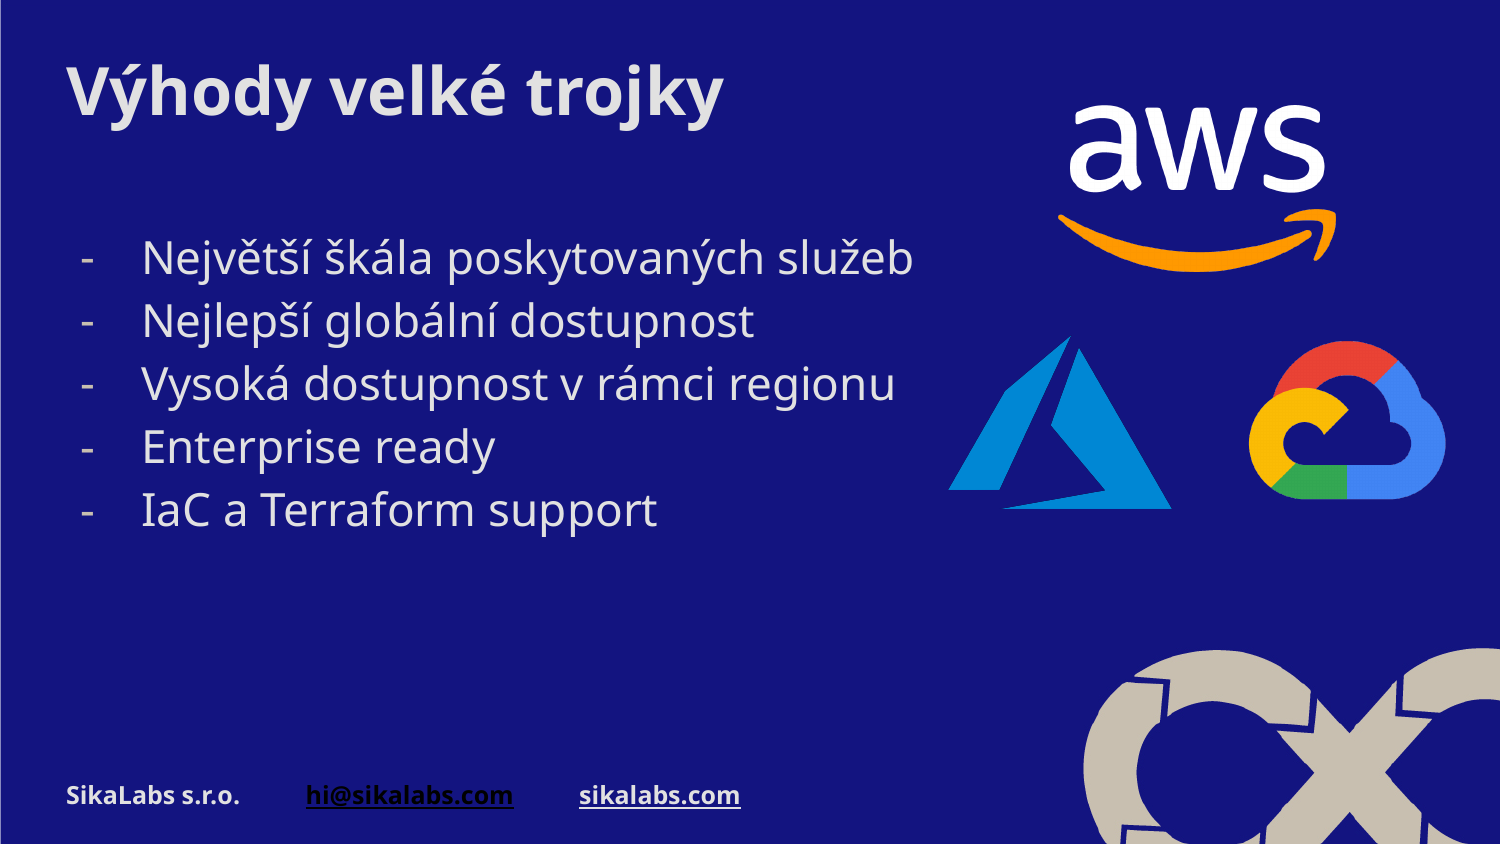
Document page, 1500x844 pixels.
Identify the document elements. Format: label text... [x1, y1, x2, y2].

picture [0, 0, 1500, 844]
title Výhody velké trojky [51, 33, 1449, 128]
list Největší škála poskytovaných služeb Nejlepší globální dostupnost Vysoká dostupnost v rámci regionu Enterprise ready IaC a Terraform support [51, 205, 1437, 688]
